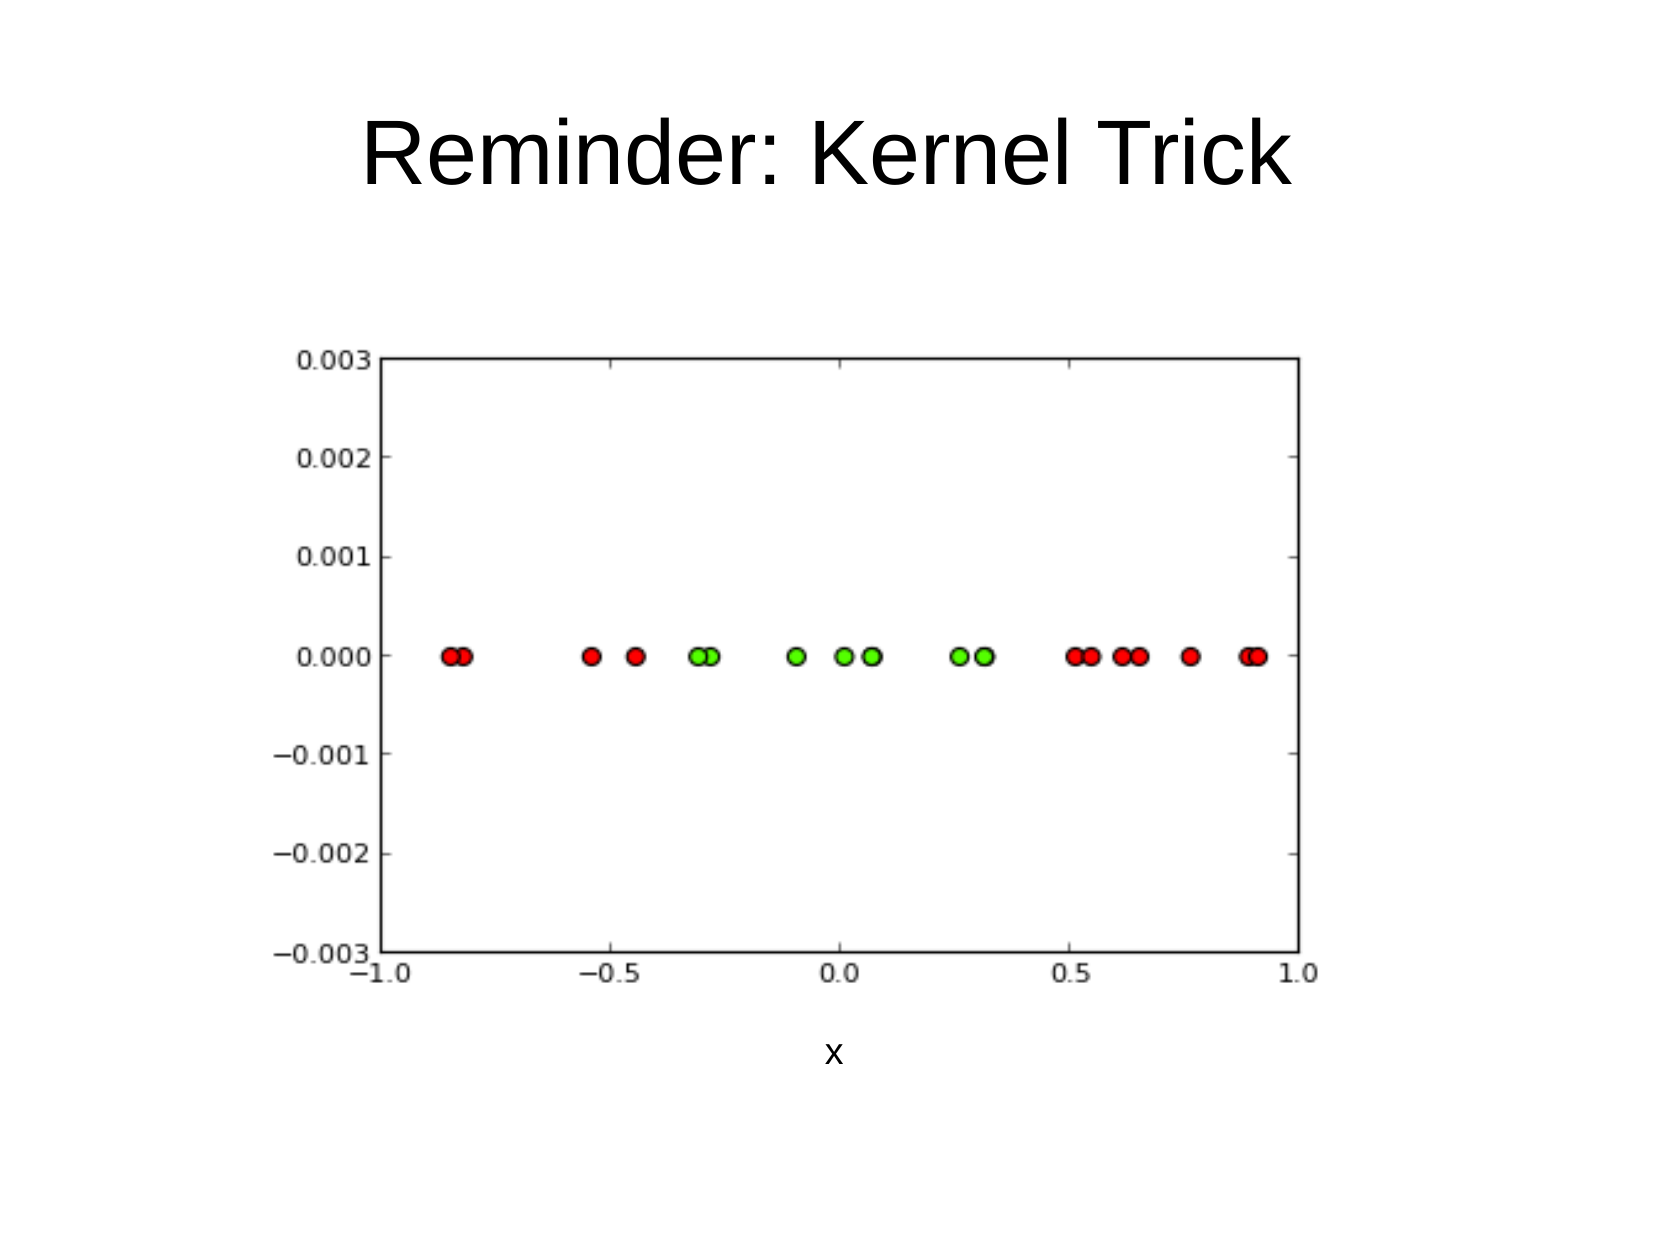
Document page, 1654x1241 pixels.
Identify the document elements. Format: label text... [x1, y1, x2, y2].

text_box x [810, 1023, 931, 1081]
picture [235, 284, 1419, 1051]
title Reminder: Kernel Trick [82, 49, 1571, 257]
